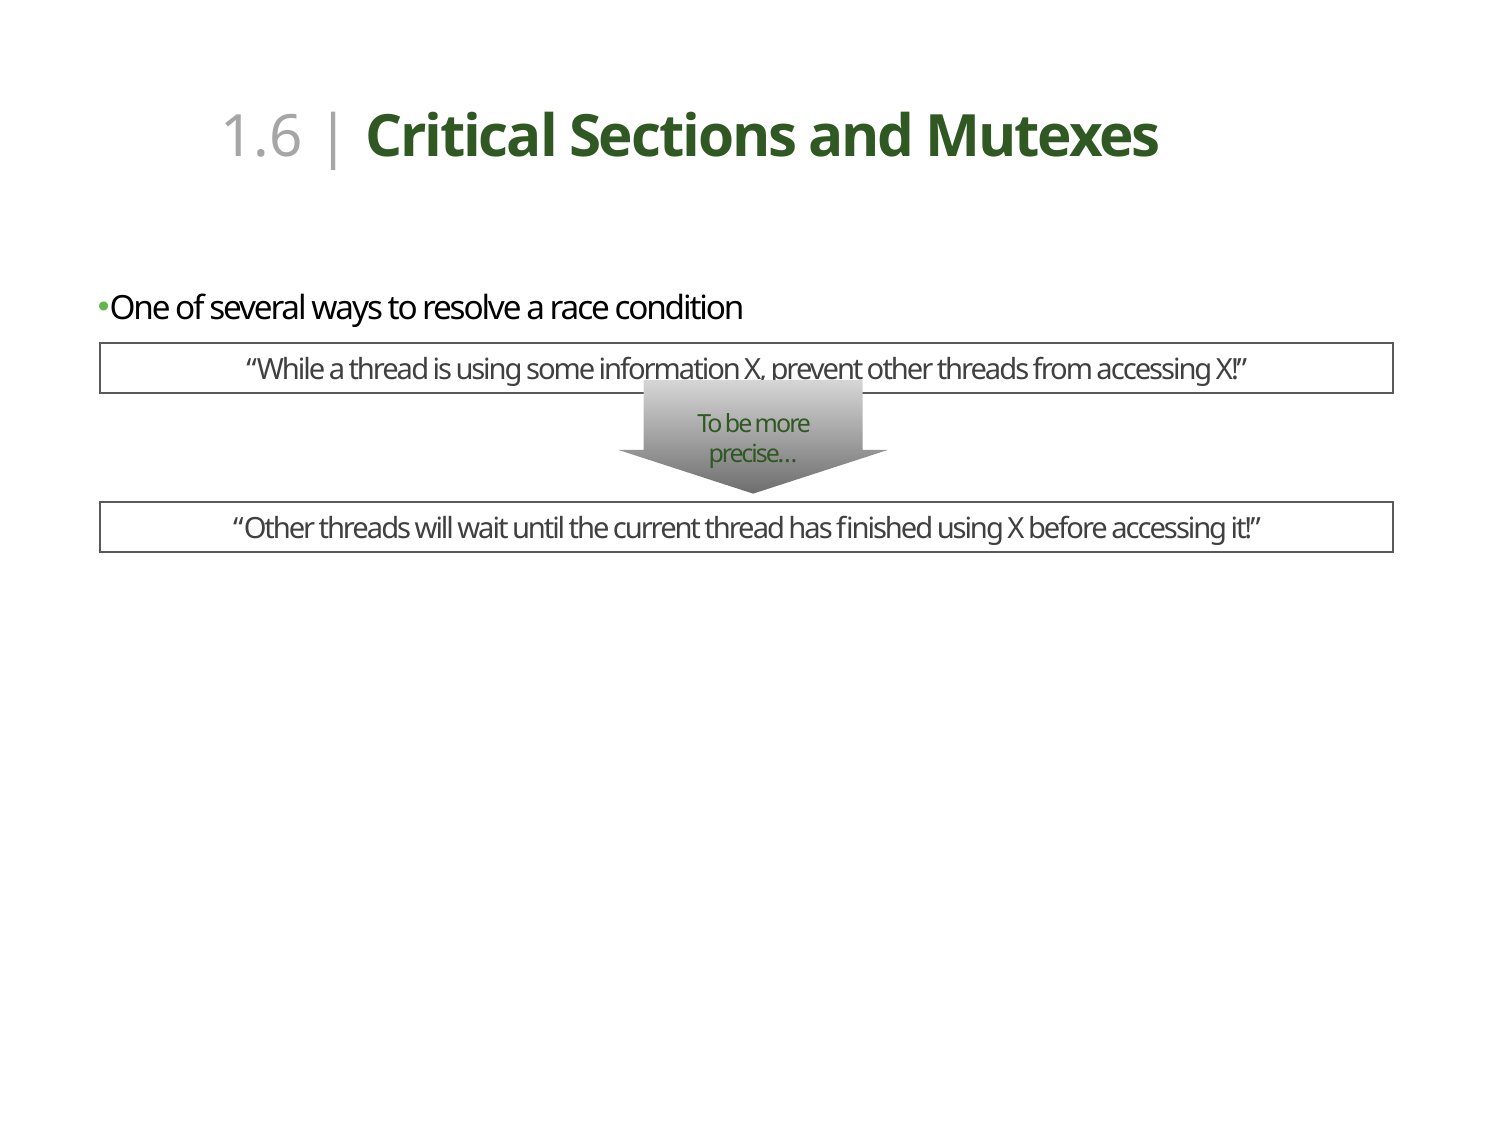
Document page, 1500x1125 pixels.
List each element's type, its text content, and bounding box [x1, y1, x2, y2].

text_box One of several ways to resolve a race condition [82, 258, 1424, 329]
text_box To be more precise… [661, 400, 846, 476]
text_box [698, 476, 808, 494]
text_box 1.6 | Critical Sections and Mutexes [165, 89, 1216, 176]
text_box “Other threads will wait until the current thread has finished using X before accessing it!” [100, 502, 1393, 552]
text_box “While a thread is using some information X, prevent other threads from accessing X!” [100, 343, 1393, 393]
text_box [617, 379, 889, 464]
